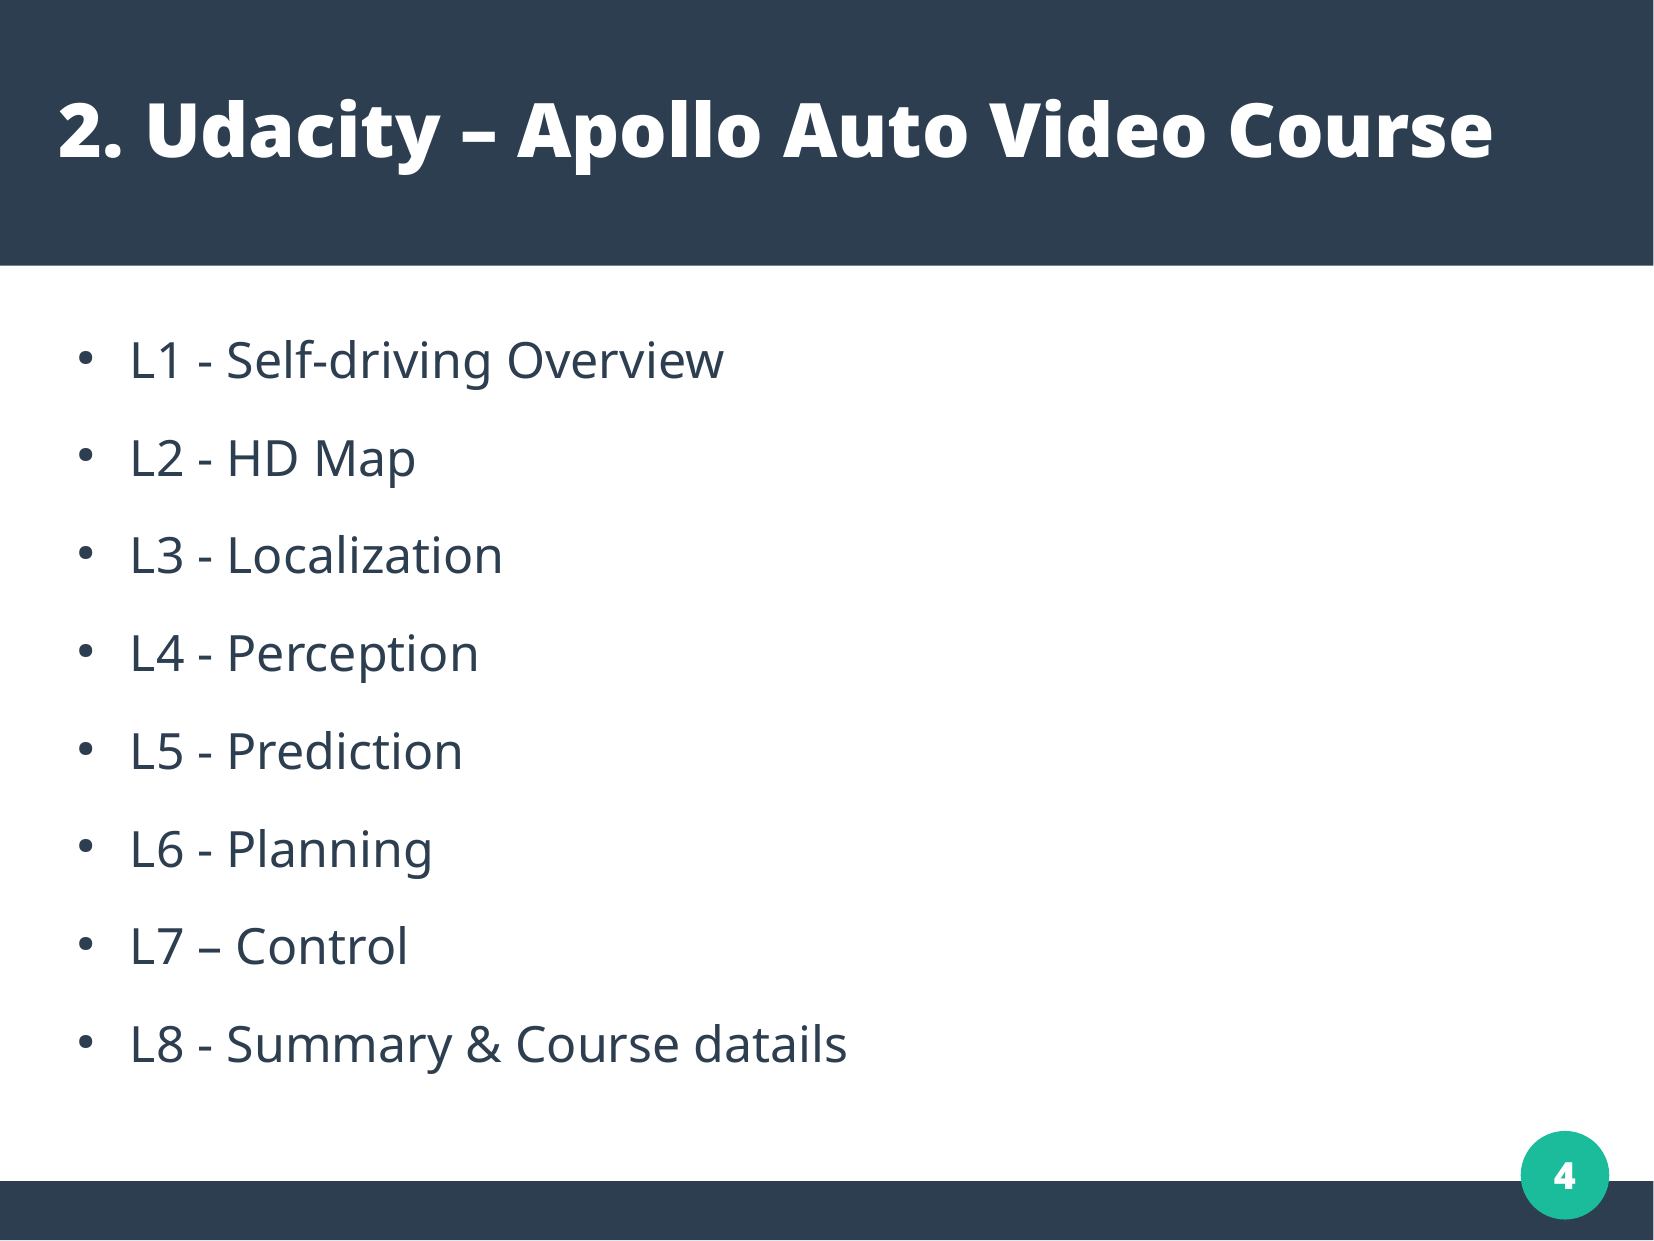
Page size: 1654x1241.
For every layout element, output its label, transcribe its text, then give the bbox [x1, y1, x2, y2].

list L1 - Self-driving Overview L2 - HD Map L3 - Localization L4 - Perception L5 - Prediction L6 - Planning L7 – Control L8 - Summary & Course datails [59, 324, 1595, 1152]
title 2. Udacity – Apollo Auto Video Course [59, 49, 1595, 207]
